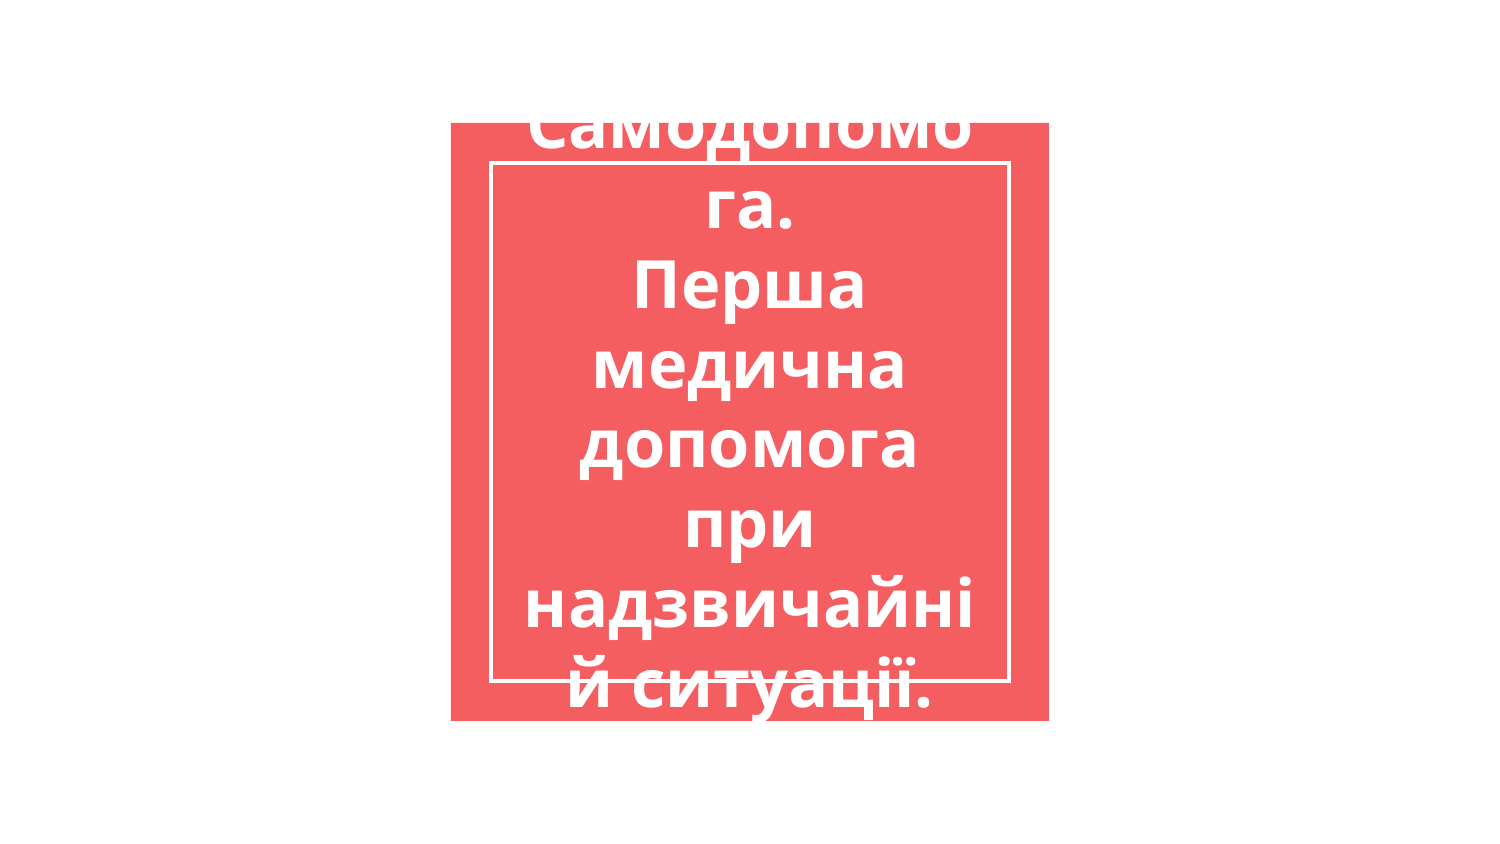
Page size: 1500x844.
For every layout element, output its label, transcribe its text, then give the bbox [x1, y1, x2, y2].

title Самодопомога. Перша медична допомога при надзвичайній ситуації. [507, 355, 993, 527]
